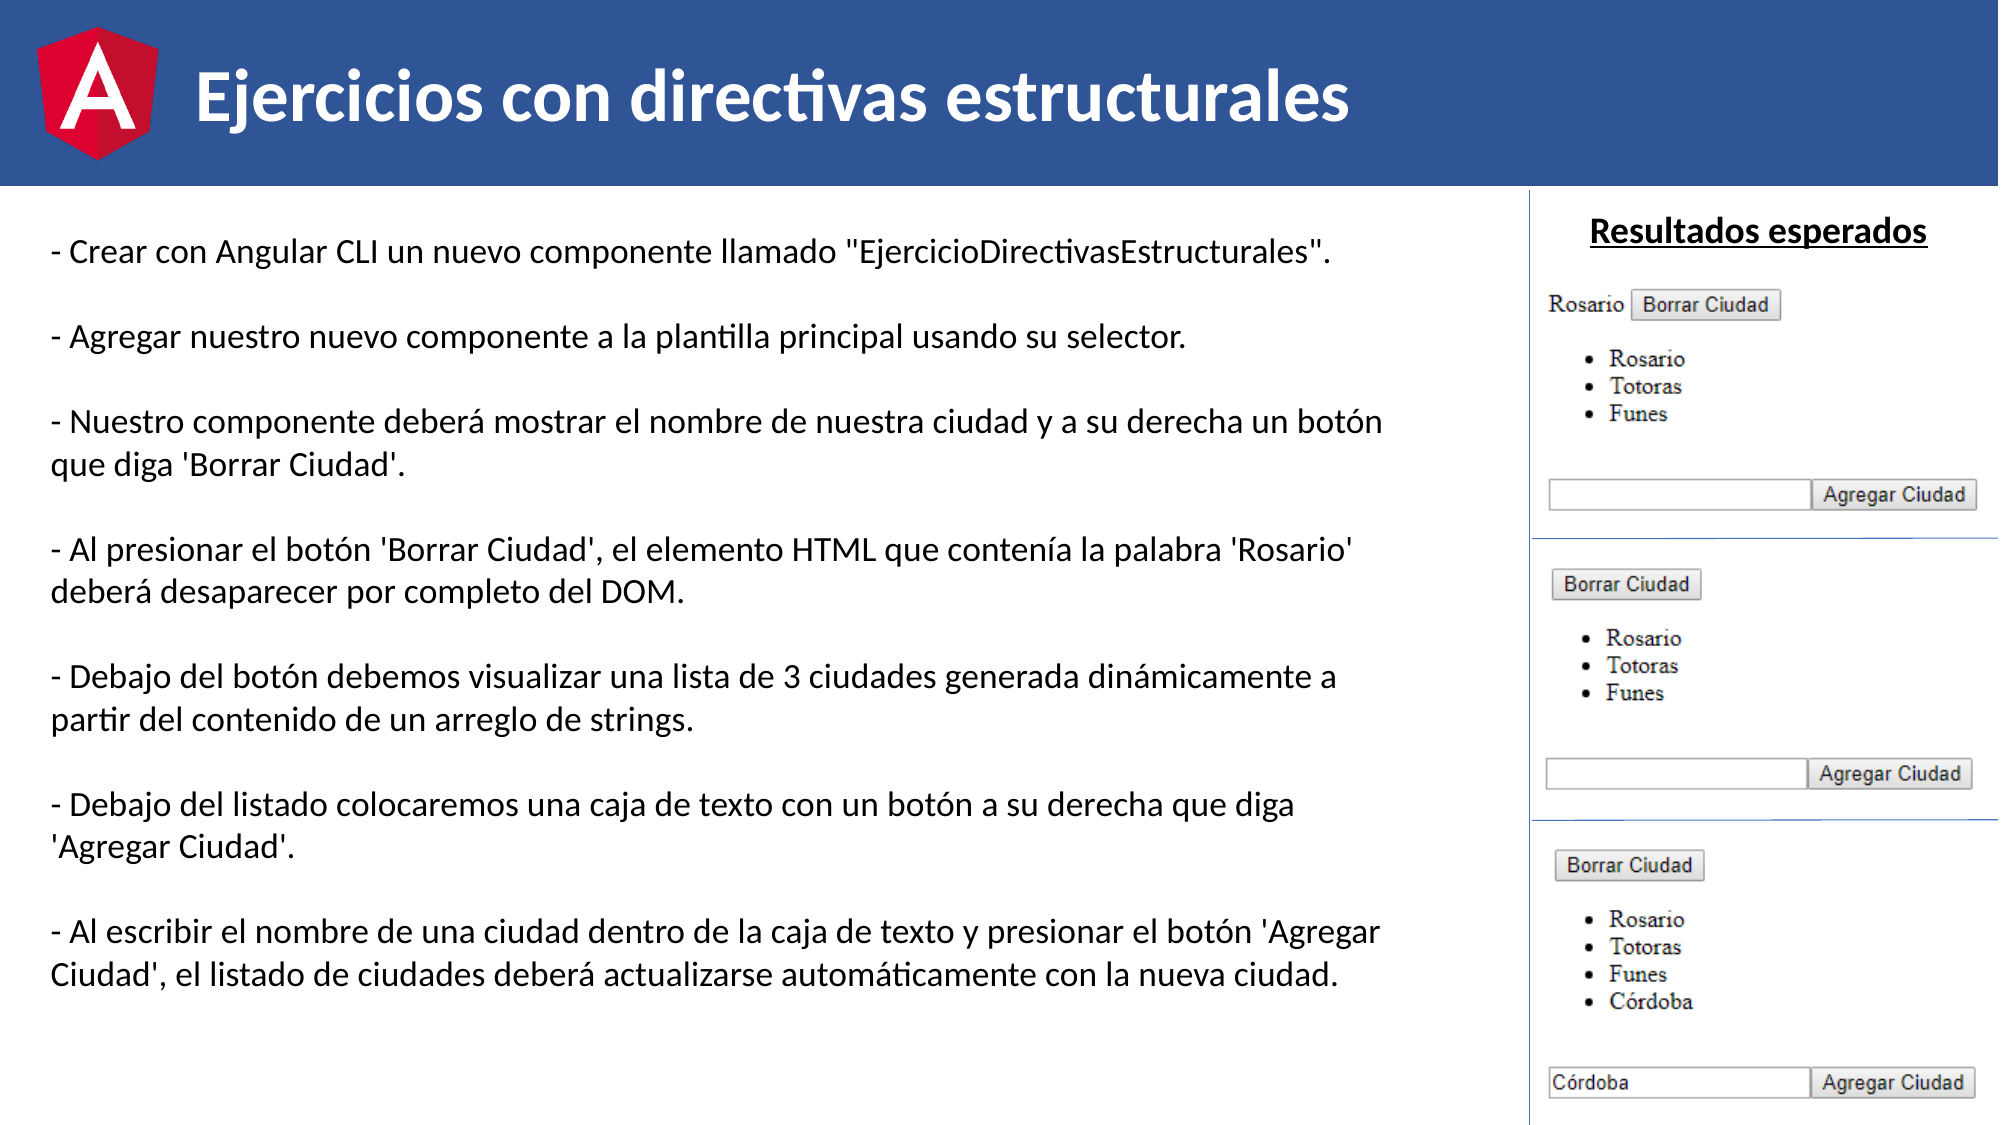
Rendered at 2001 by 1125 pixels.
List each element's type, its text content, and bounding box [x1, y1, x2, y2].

picture [1537, 274, 1988, 520]
picture [16, 6, 179, 173]
text_box Ejercicios con directivas estructurales [180, 38, 1971, 145]
text_box - Crear con Angular CLI un nuevo componente llamado "EjercicioDirectivasEstructurales". - Agregar nuestro nuevo componente a la plantilla principal usando su selector. - Nuestro componente deberá mostrar el nombre de nuestra ciudad y a su derecha un botón que diga 'Borrar Ciudad'. - Al presionar el botón 'Borrar Ciudad', el elemento HTML que contenía la palabra 'Rosario' deberá desaparecer por completo del DOM. - Debajo del botón debemos visualizar una lista de 3 ciudades generada dinámicamente a partir del contenido de un arreglo de strings. - Debajo del listado colocaremos una caja de texto con un botón a su derecha que diga 'Agregar Ciudad'. - Al escribir el nombre de una ciudad dentro de la caja de texto y presionar el botón 'Agregar Ciudad', el listado de ciudades deberá actualizarse automáticamente con la nueva ciudad. [35, 220, 1420, 1009]
picture [1537, 549, 1988, 799]
picture [1537, 833, 1988, 1108]
text_box [0, 0, 1997, 185]
text_box Resultados esperados [1574, 198, 1950, 259]
